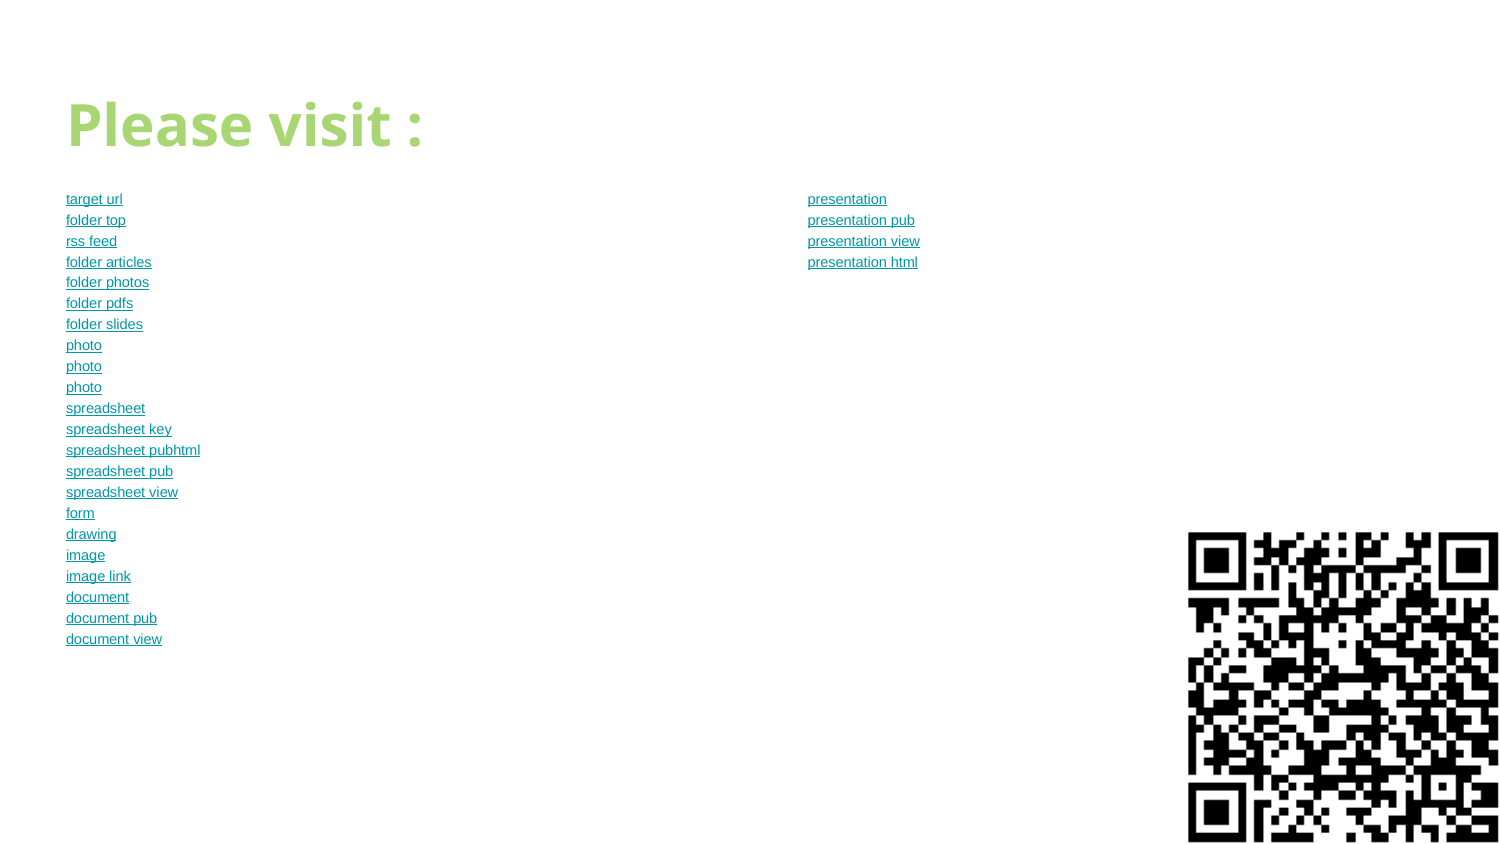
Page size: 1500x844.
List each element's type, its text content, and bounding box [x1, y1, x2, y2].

picture [1187, 531, 1500, 844]
list target url folder top rss feed folder articles folder photos folder pdfs folder slides photo photo photo spreadsheet spreadsheet key spreadsheet pubhtml spreadsheet pub spreadsheet view form drawing image image link document document pub document view [51, 189, 708, 750]
list presentation presentation pub presentation view presentation html [792, 189, 1449, 750]
title Please visit : [51, 72, 1449, 167]
